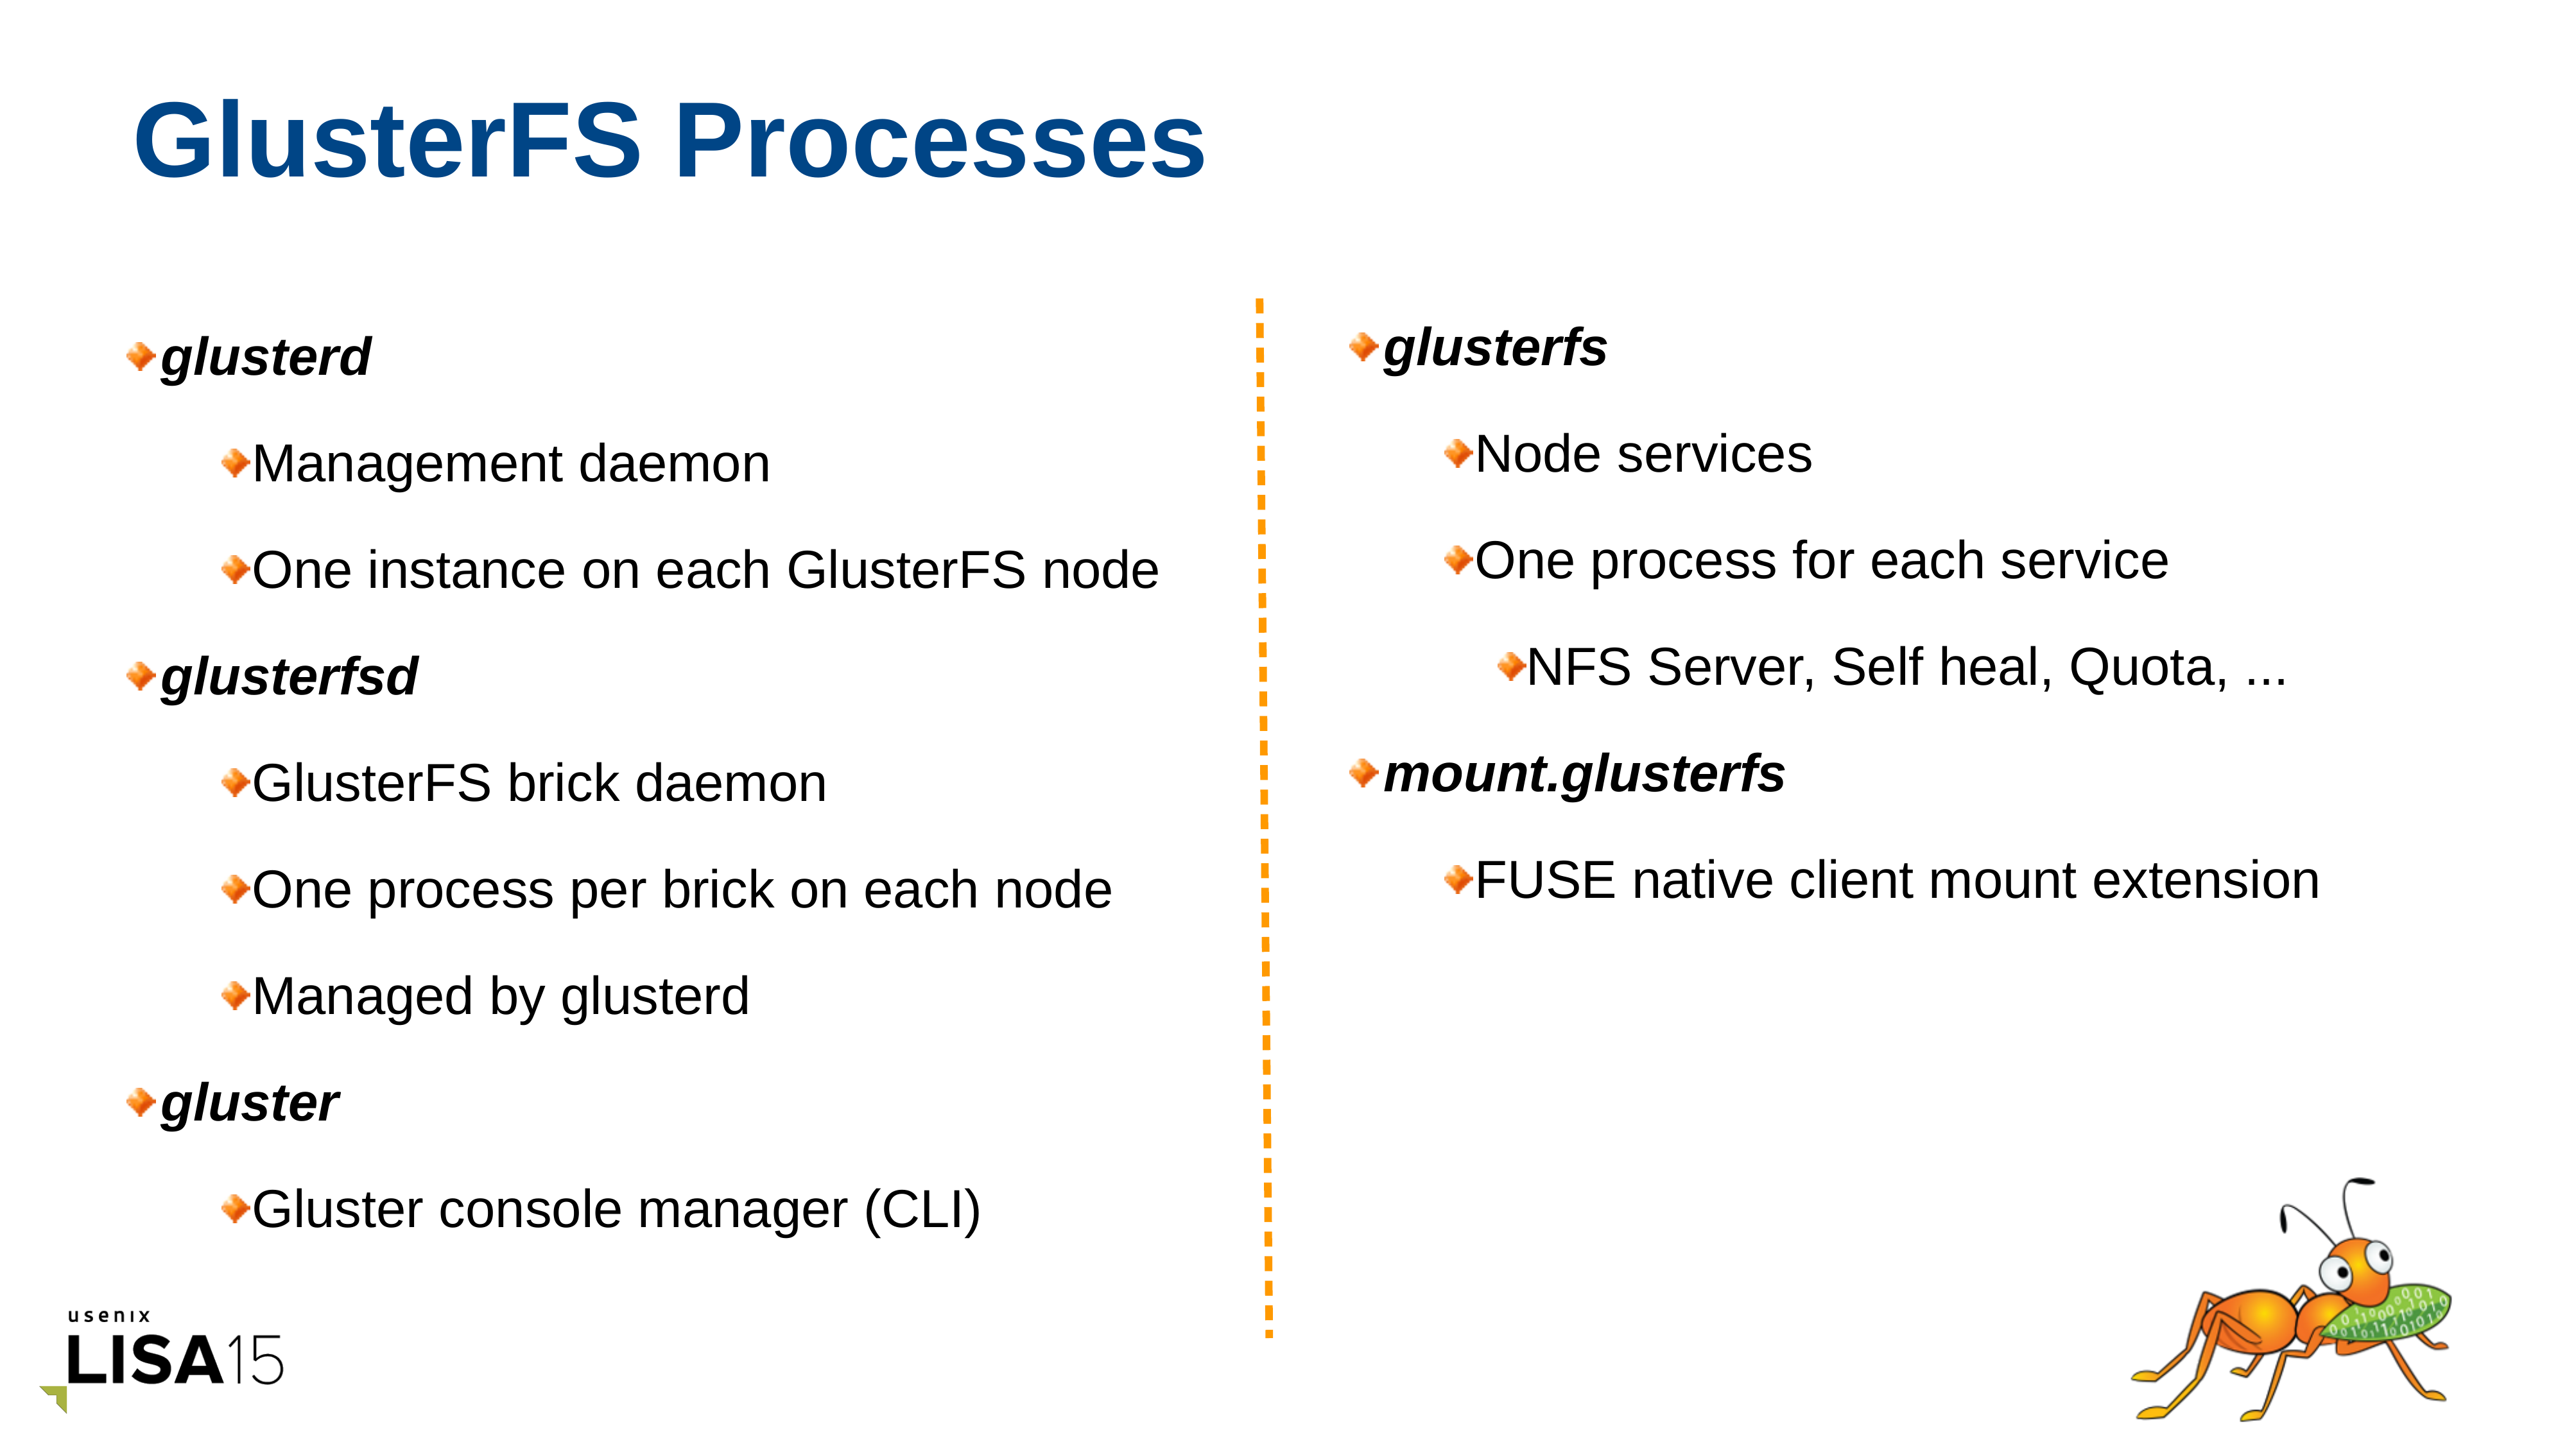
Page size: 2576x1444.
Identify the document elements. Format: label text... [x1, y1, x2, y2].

list glusterfs Node services One process for each service NFS Server, Self heal, Quota, ... mount.glusterfs FUSE native client mount extension [1338, 307, 2398, 1262]
list glusterd Management daemon One instance on each GlusterFS node glusterfsd GlusterFS brick daemon One process per brick on each node Managed by glusterd gluster Gluster console manager (CLI) [116, 318, 1204, 1271]
picture [19, 1289, 299, 1427]
picture [2127, 1175, 2456, 1425]
title GlusterFS Processes [132, 19, 2446, 261]
